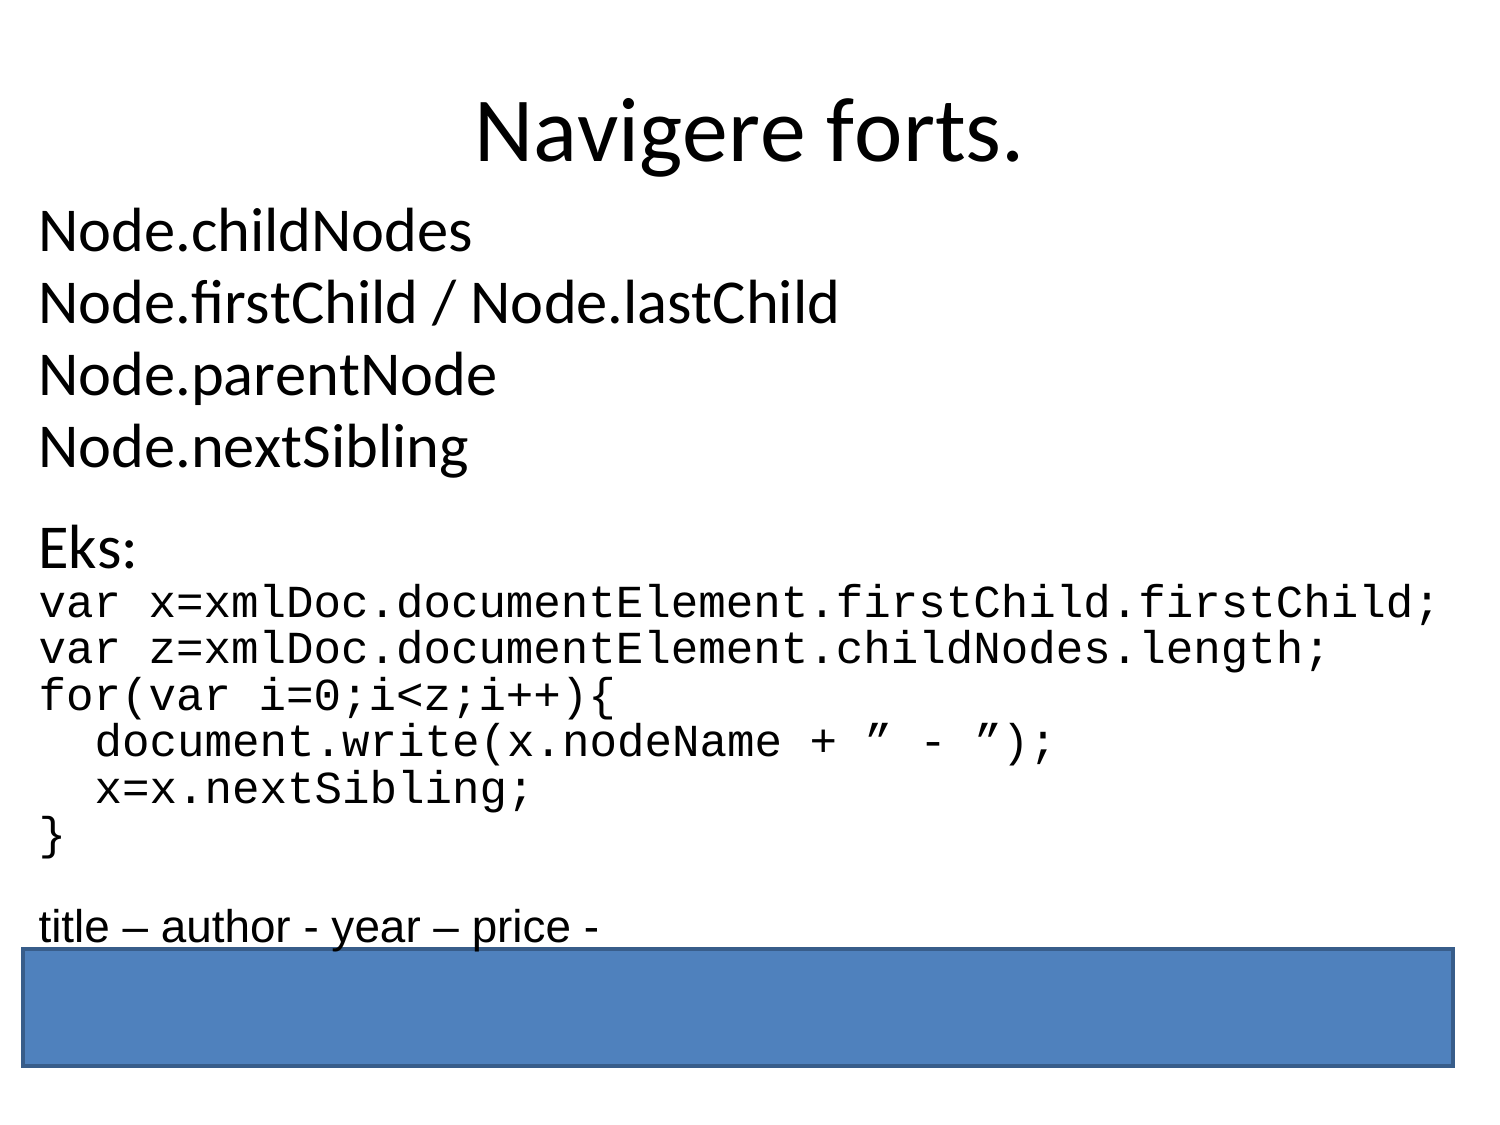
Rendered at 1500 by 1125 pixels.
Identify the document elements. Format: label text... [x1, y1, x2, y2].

list Node.childNodes Node.firstChild / Node.lastChild Node.parentNode Node.nextSibling Eks: var x=xmlDoc.documentElement.firstChild.firstChild; var z=xmlDoc.documentElement.childNodes.length; for(var i=0;i<z;i++){ document.write(x.nodeName + ” - ”); x=x.nextSibling; } title – author - year – price - [23, 199, 1465, 1125]
title Navigere forts. [75, 45, 1426, 199]
